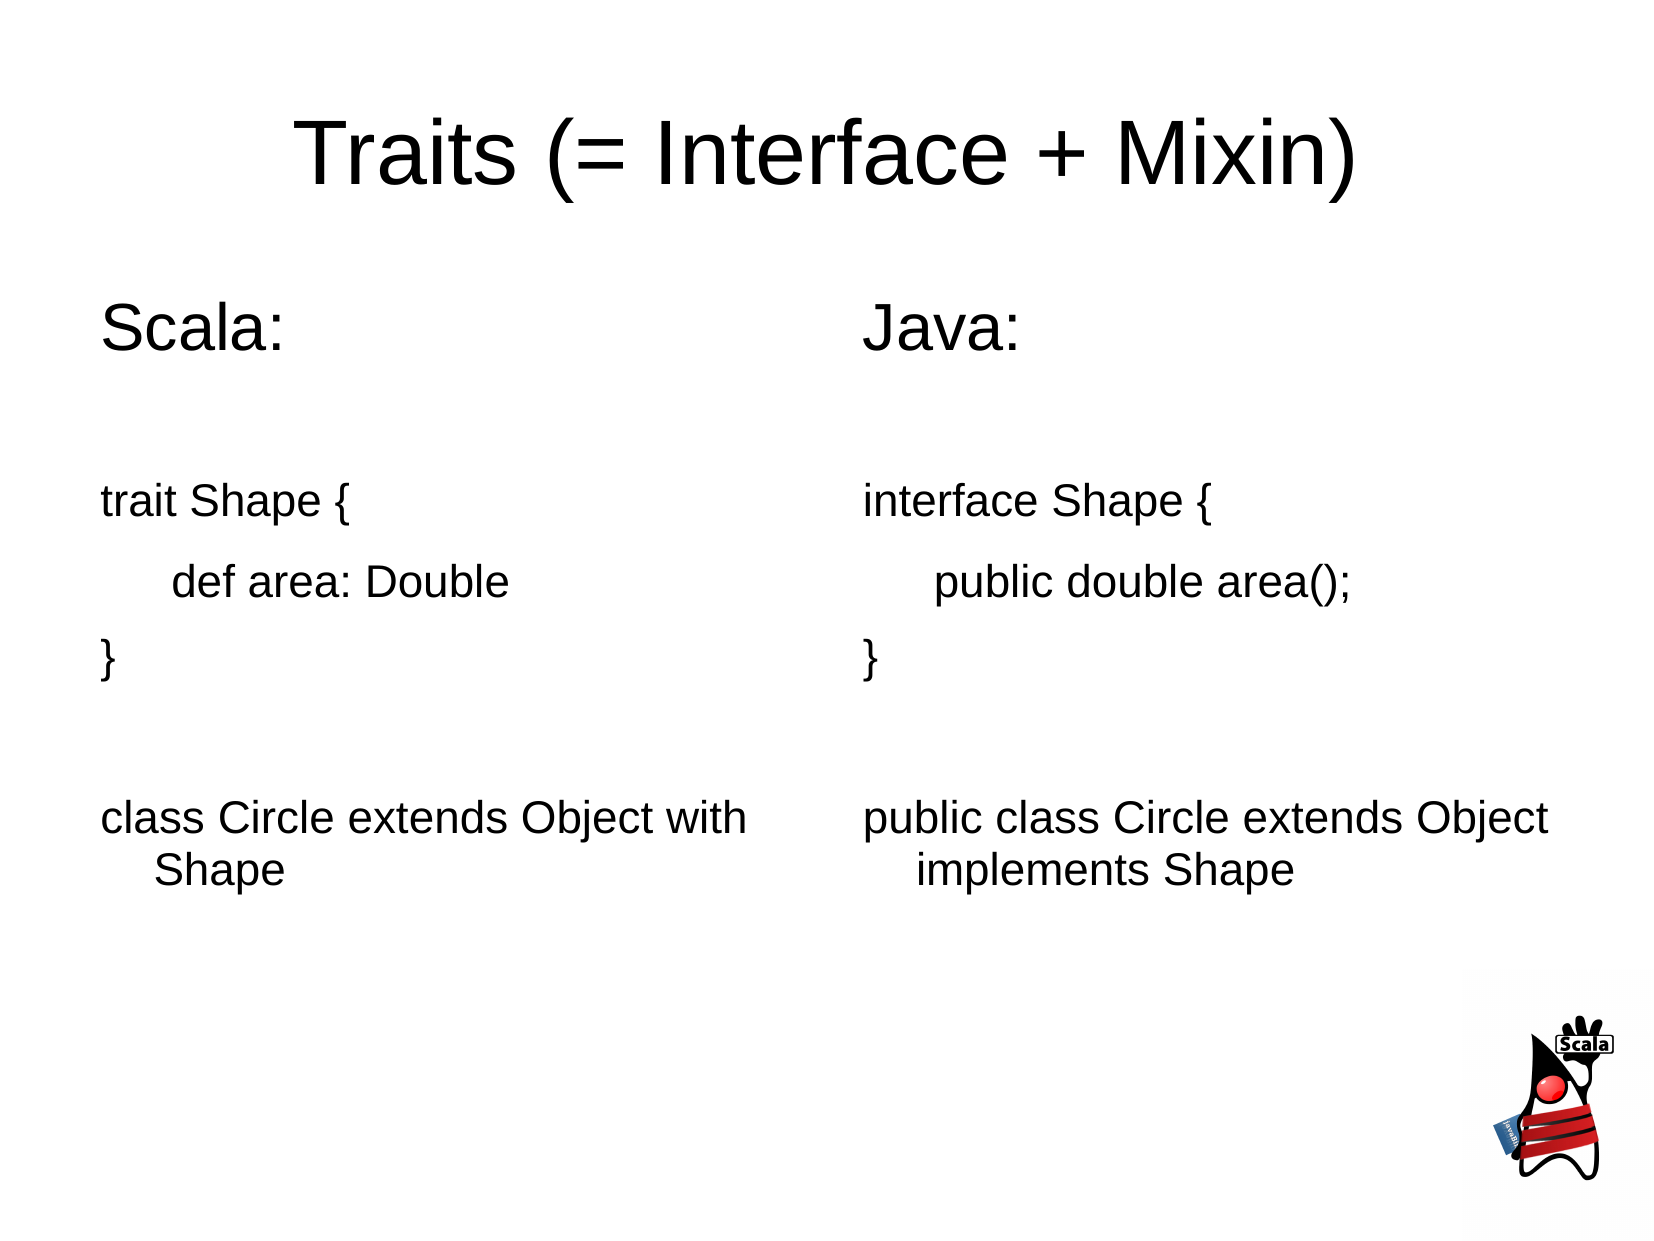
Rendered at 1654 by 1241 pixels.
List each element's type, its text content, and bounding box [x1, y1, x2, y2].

list Java: interface Shape { public double area(); } public class Circle extends Object implements Shape [845, 290, 1572, 1109]
picture [1462, 969, 1654, 1241]
title Traits (= Interface + Mixin) [82, 56, 1571, 250]
list Scala: trait Shape { def area: Double } class Circle extends Object with Shape [82, 290, 809, 1109]
